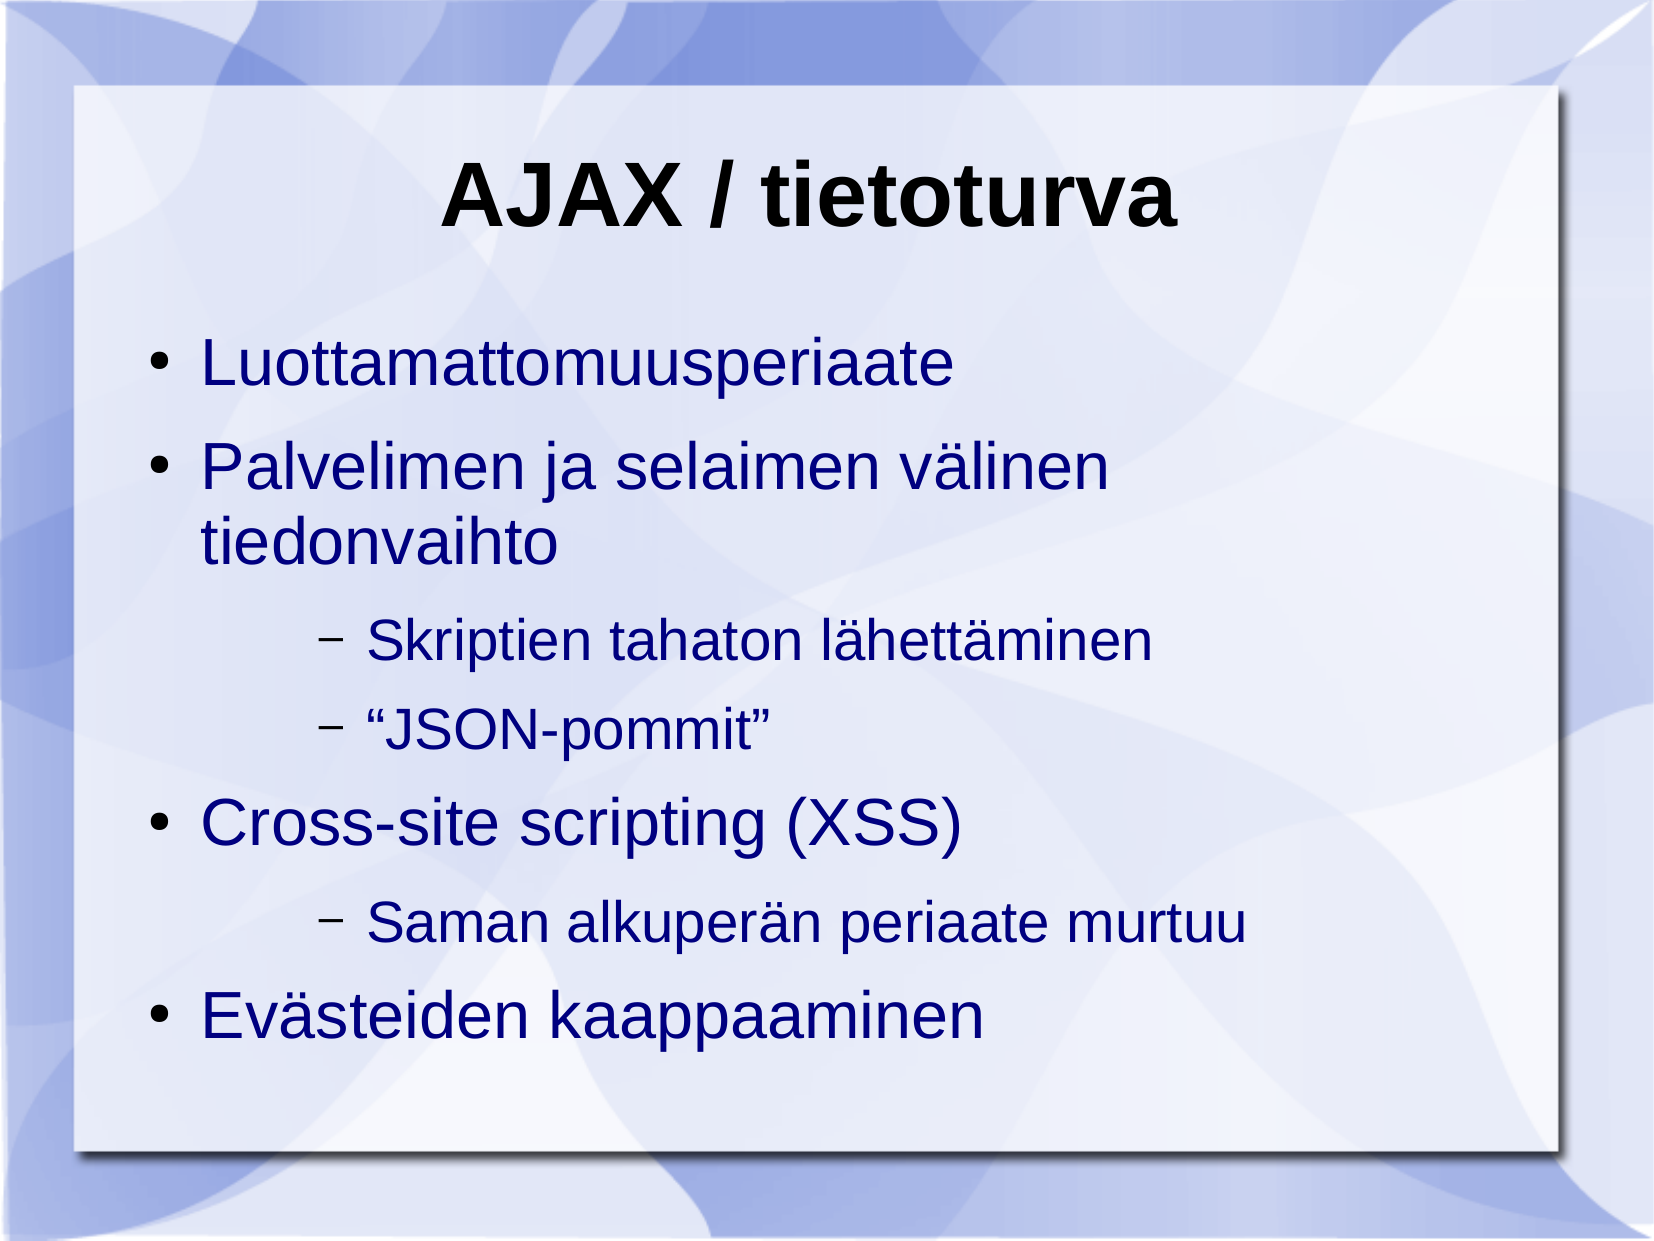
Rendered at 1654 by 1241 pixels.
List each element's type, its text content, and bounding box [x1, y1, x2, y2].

picture [0, 0, 1654, 1241]
title AJAX / tietoturva [82, 90, 1536, 298]
list Luottamattomuusperiaate Palvelimen ja selaimen välinen tiedonvaihto Skriptien tahaton lähettäminen “JSON-pommit” Cross-site scripting (XSS) Saman alkuperän periaate murtuu Evästeiden kaappaaminen [129, 324, 1489, 1053]
